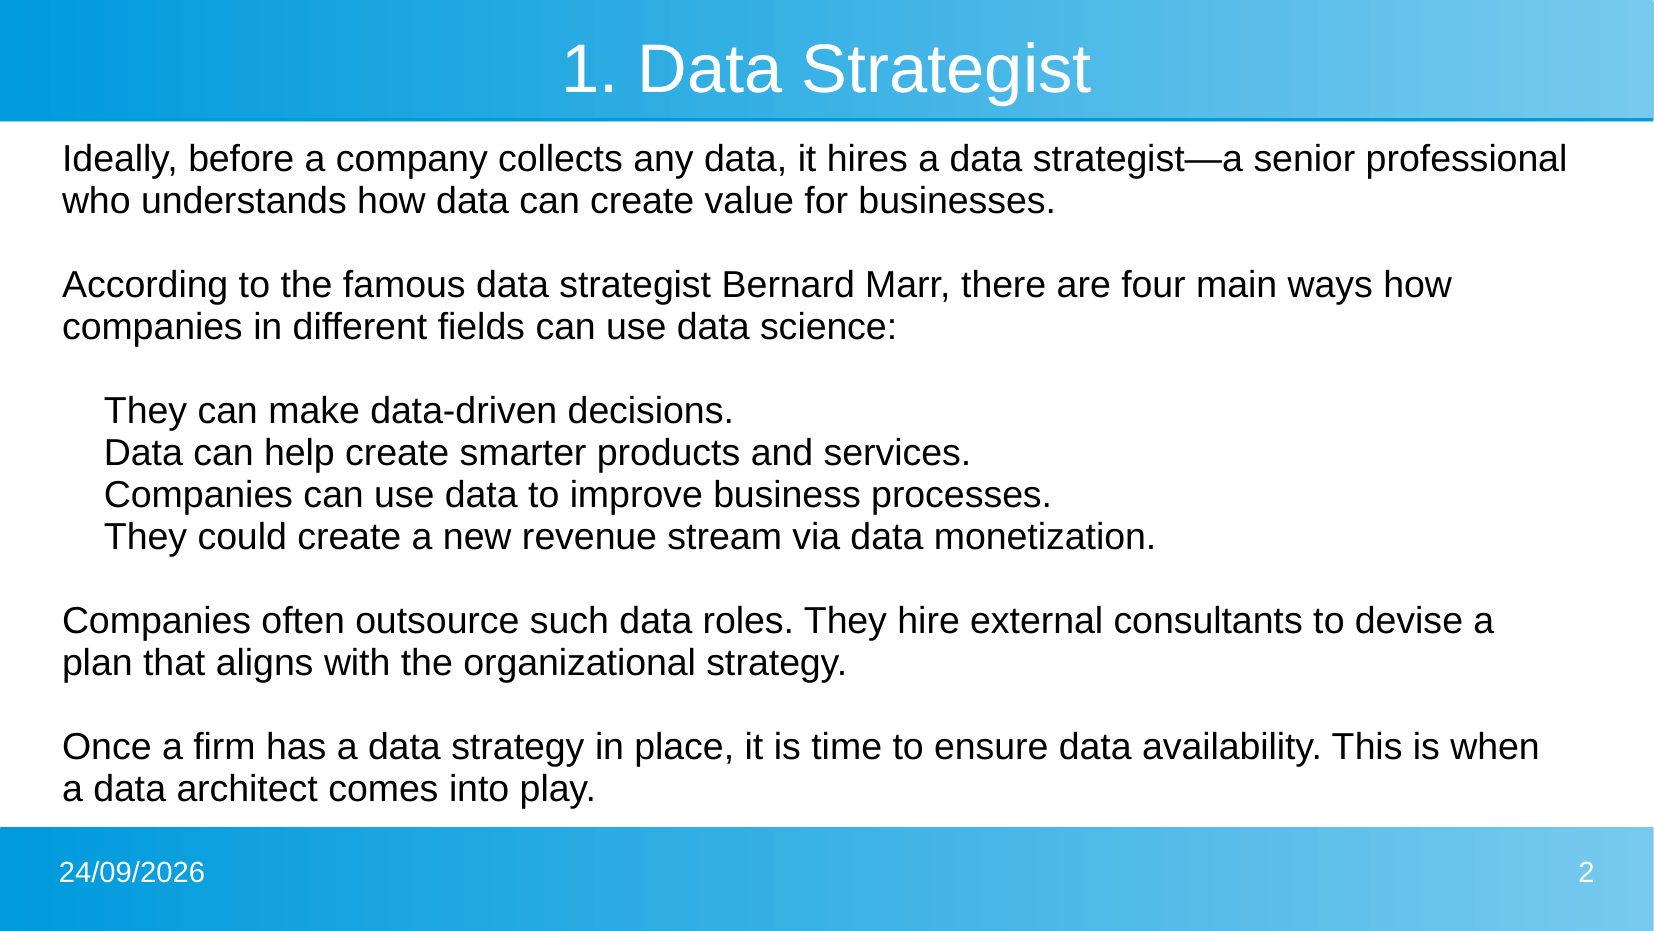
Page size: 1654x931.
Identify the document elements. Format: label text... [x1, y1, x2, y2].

title 1. Data Strategist [59, 29, 1595, 108]
text_box Ideally, before a company collects any data, it hires a data strategist—a senior professional who understands how data can create value for businesses. According to the famous data strategist Bernard Marr, there are four main ways how companies in different fields can use data science: They can make data-driven decisions. Data can help create smarter products and services. Companies can use data to improve business processes. They could create a new revenue stream via data monetization. Companies often outsource such data roles. They hire external consultants to devise a plan that aligns with the organizational strategy. Once a firm has a data strategy in place, it is time to ensure data availability. This is when a data architect comes into play. [47, 129, 1583, 817]
